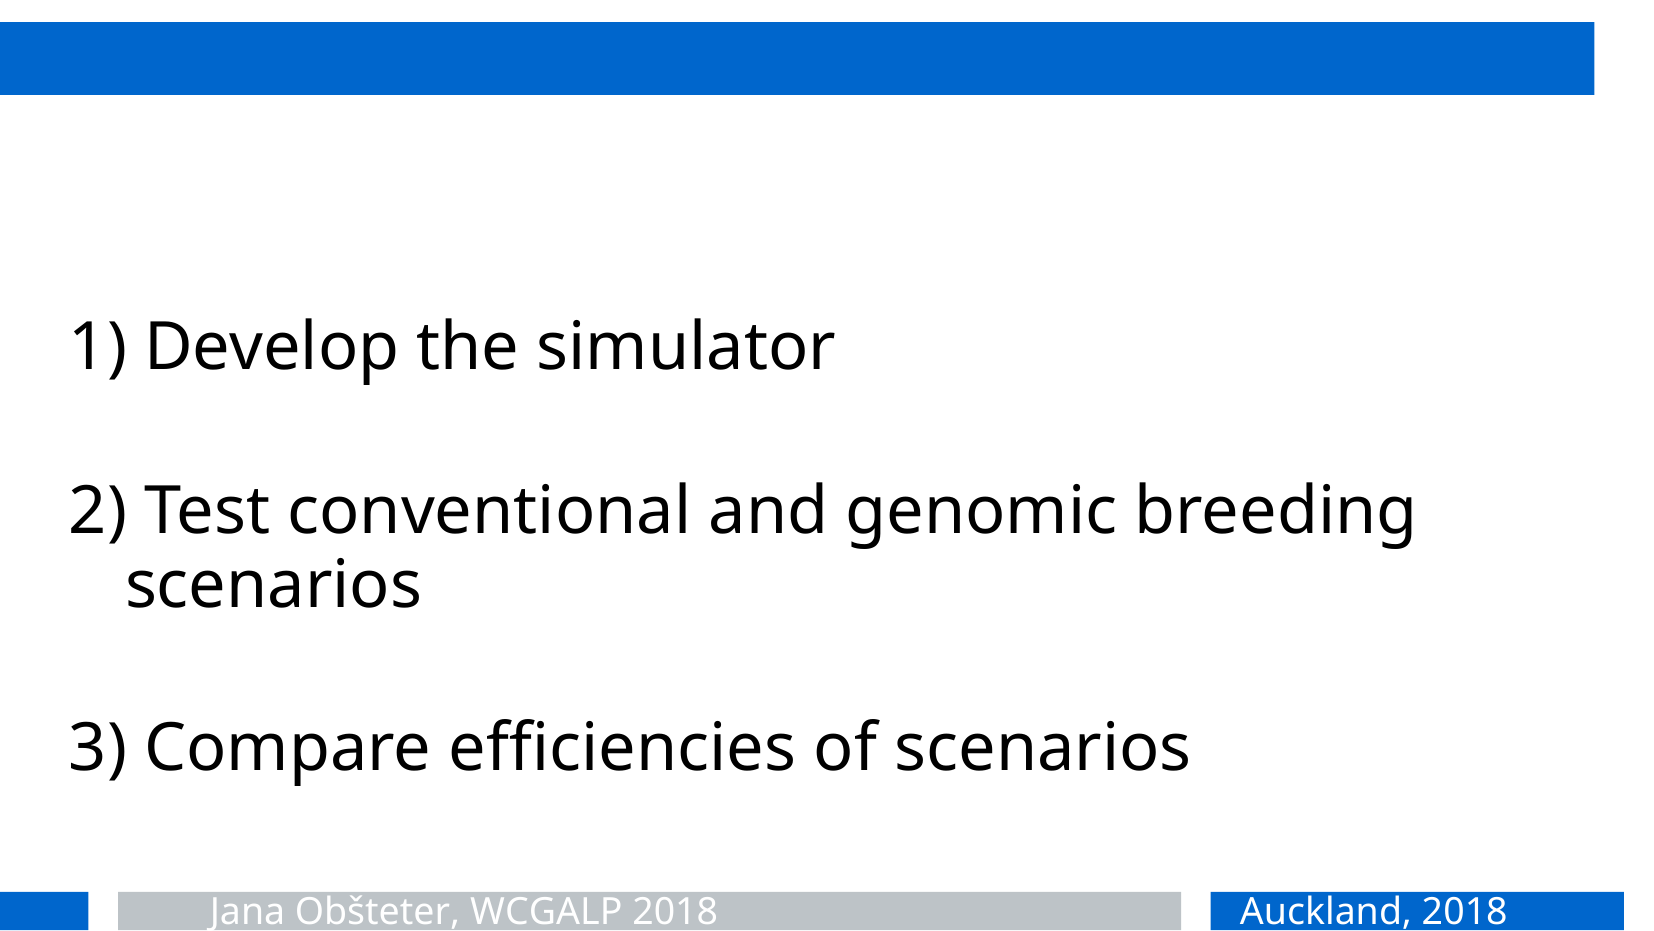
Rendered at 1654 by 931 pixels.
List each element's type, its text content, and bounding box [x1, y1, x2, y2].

list 1) Develop the simulator 2) Test conventional and genomic breeding scenarios 3) Compare efficiencies of scenarios [68, 137, 1571, 835]
